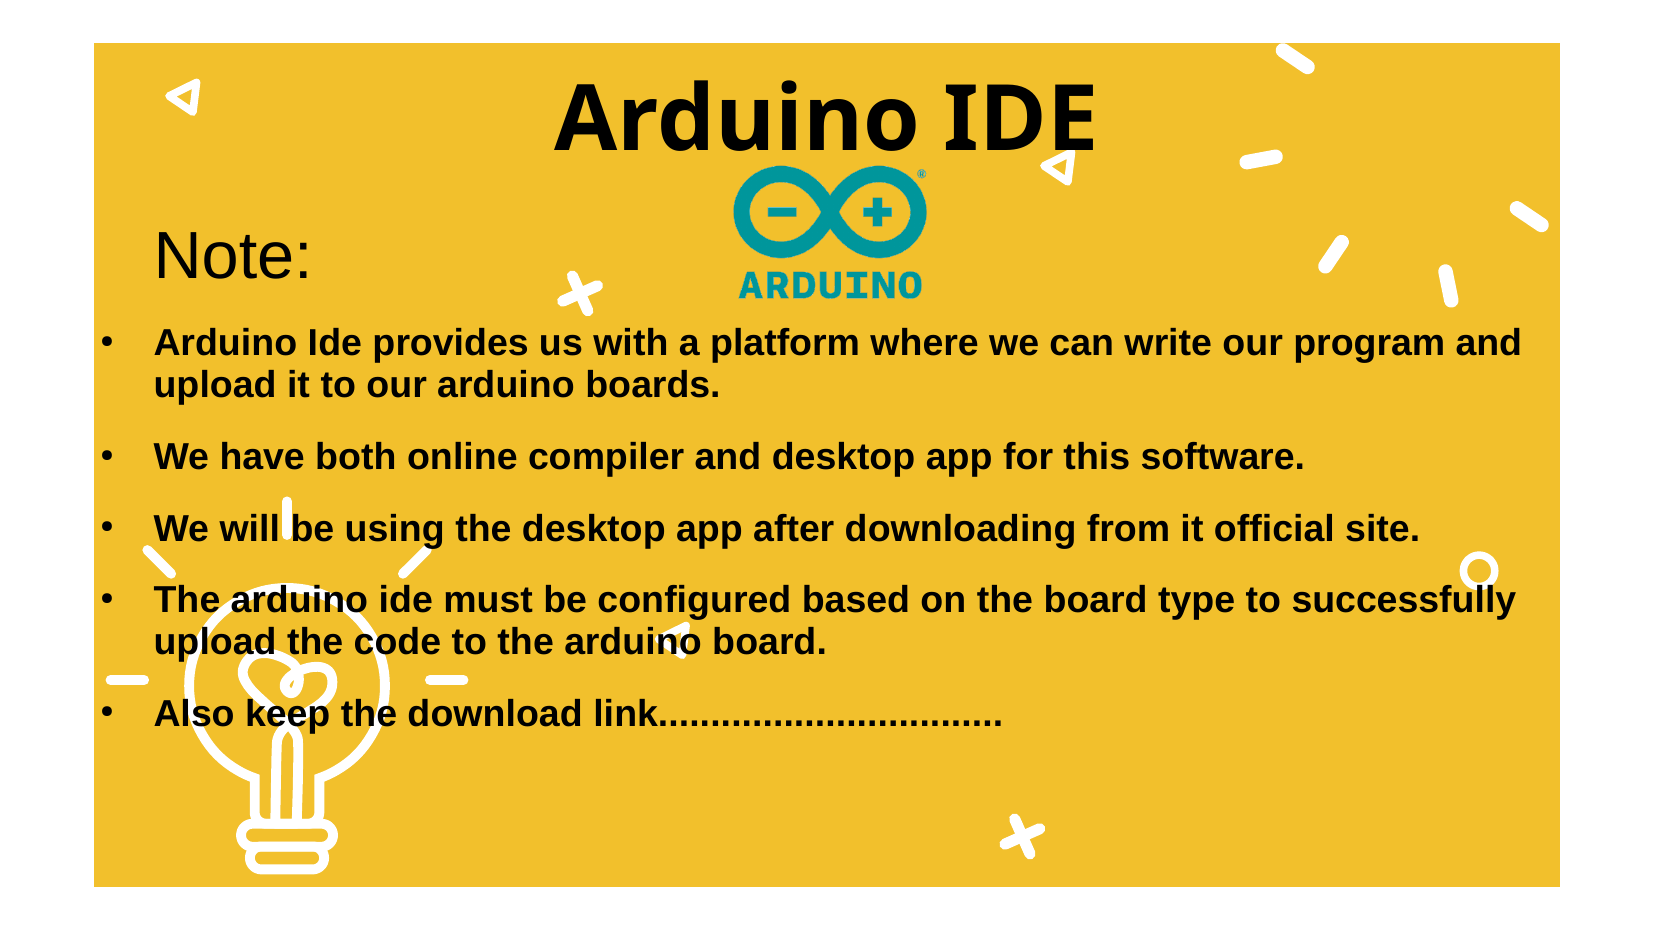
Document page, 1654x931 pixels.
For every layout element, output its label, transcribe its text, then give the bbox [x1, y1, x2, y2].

list Note: Arduino Ide provides us with a platform where we can write our program and upload it to our arduino boards. We have both online compiler and desktop app for this software. We will be using the desktop app after downloading from it official site. The arduino ide must be configured based on the board type to successfully upload the code to the arduino board. Also keep the download link................................. [82, 217, 1536, 758]
picture [716, 147, 945, 318]
title Arduino IDE [82, 37, 1571, 193]
